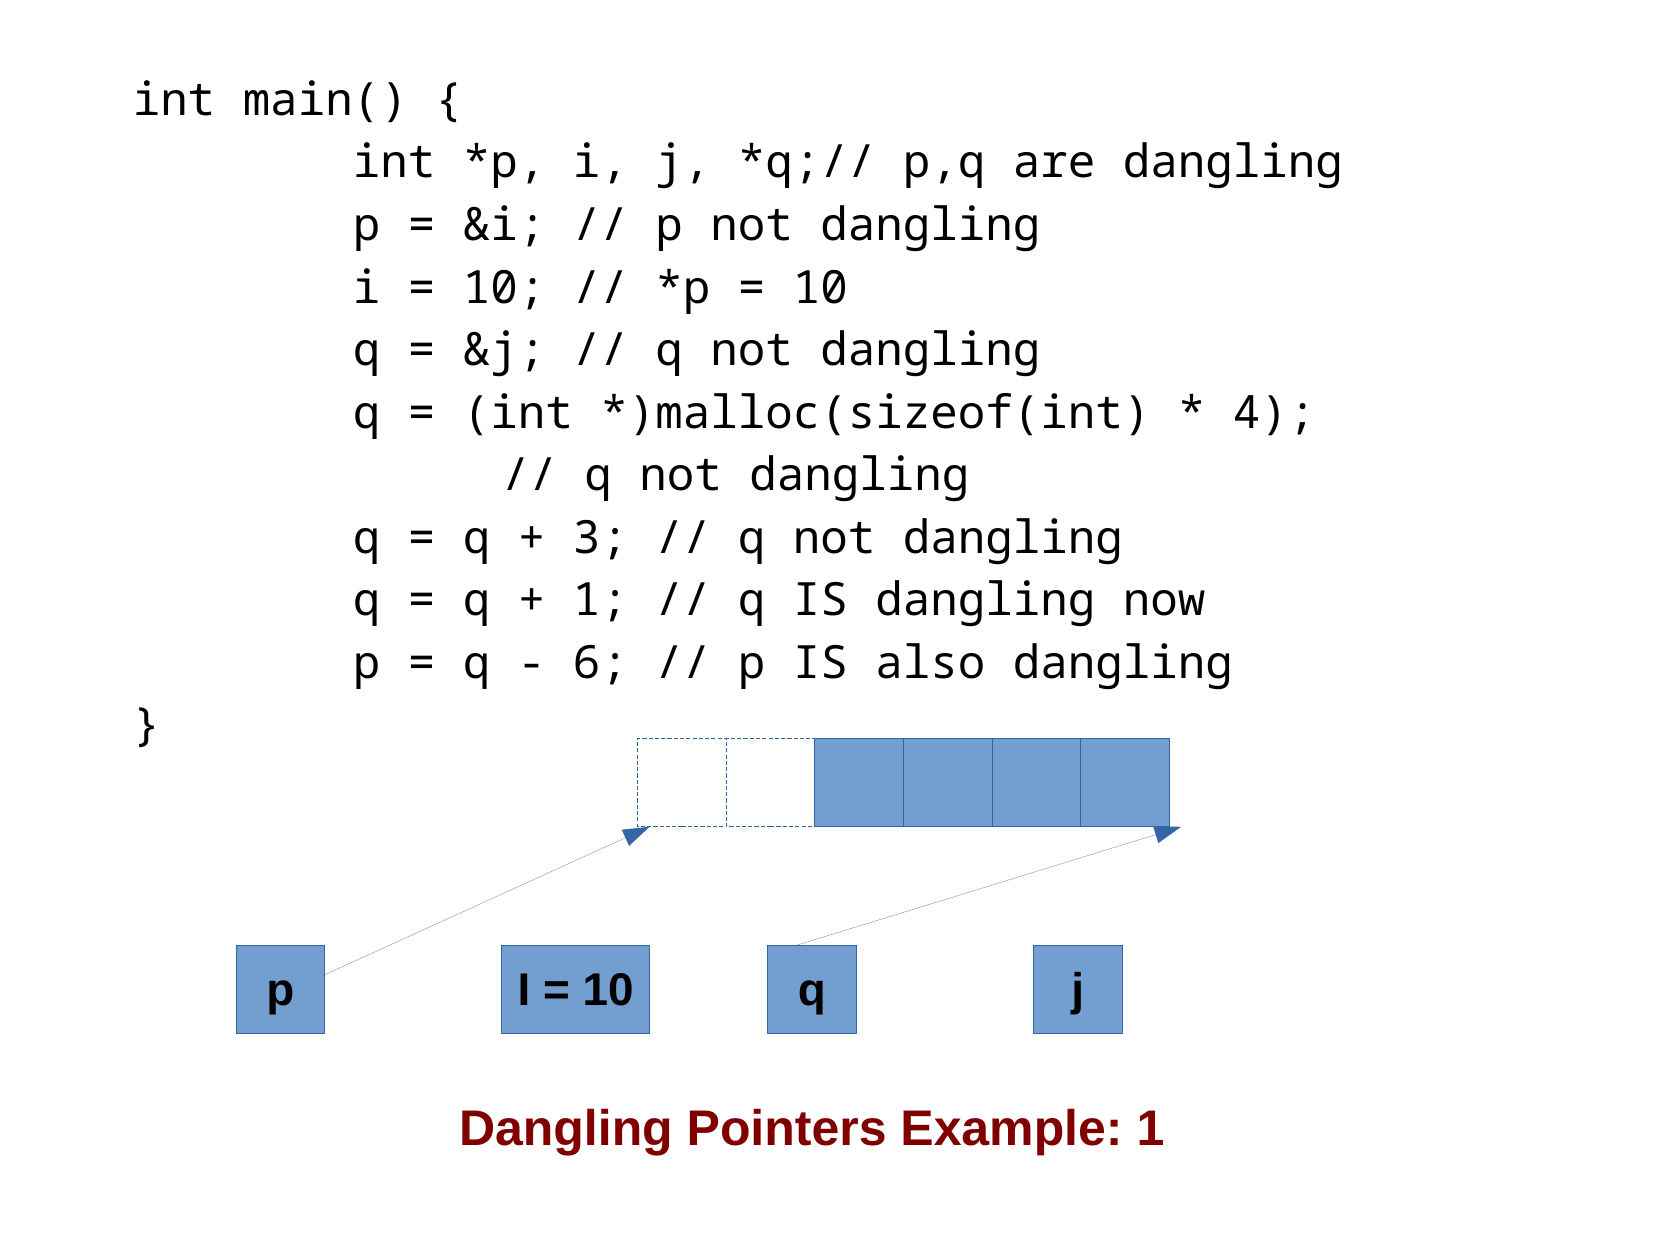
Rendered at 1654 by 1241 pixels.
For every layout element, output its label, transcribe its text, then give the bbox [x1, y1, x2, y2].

text_box [814, 738, 1170, 827]
text_box j [1033, 945, 1123, 1034]
text_box p [236, 945, 325, 1034]
text_box Dangling Pointers Example: 1 [147, 1092, 1477, 1164]
text_box I = 10 [501, 945, 650, 1034]
text_box q [767, 945, 857, 1034]
text_box int main() { int *p, i, j, *q;// p,q are dangling p = &i; // p not dangling i = 10; // *p = 10 q = &j; // q not dangling q = (int *)malloc(sizeof(int) * 4); // q not dangling q = q + 3; // q not dangling q = q + 1; // q IS dangling now p = q - 6; // p IS also dangling } [118, 59, 1526, 660]
